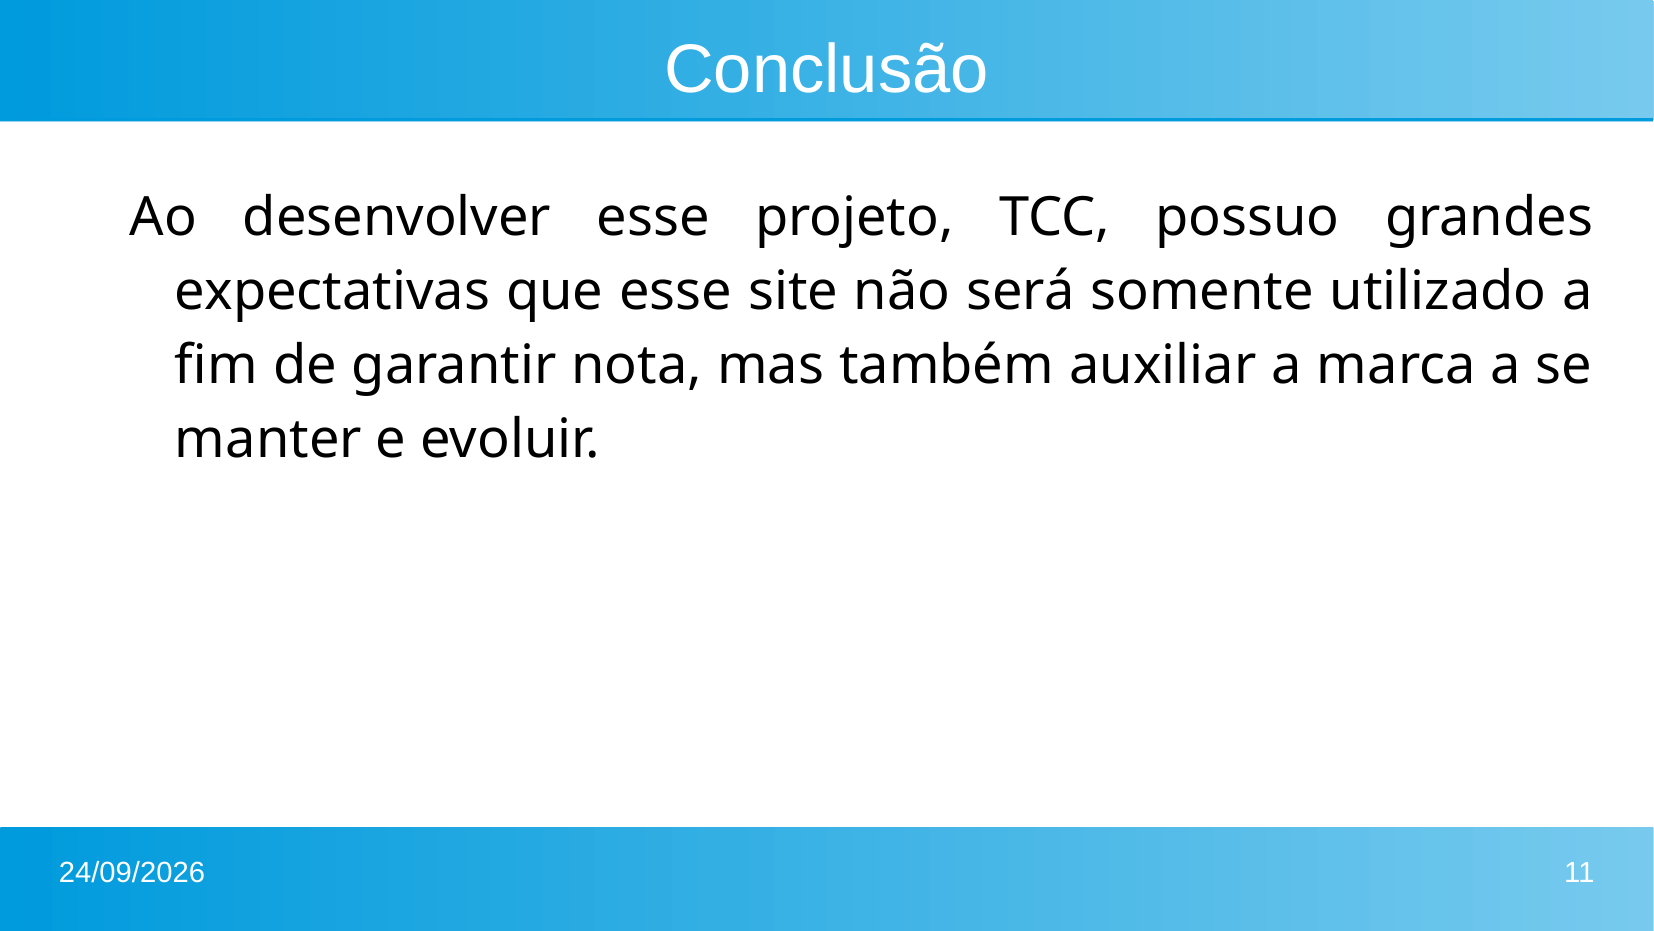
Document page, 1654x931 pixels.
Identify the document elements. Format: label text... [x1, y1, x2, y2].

title Conclusão [59, 29, 1595, 108]
list Ao desenvolver esse projeto, TCC, possuo grandes expectativas que esse site não será somente utilizado a fim de garantir nota, mas também auxiliar a marca a se manter e evoluir. [59, 177, 1595, 768]
